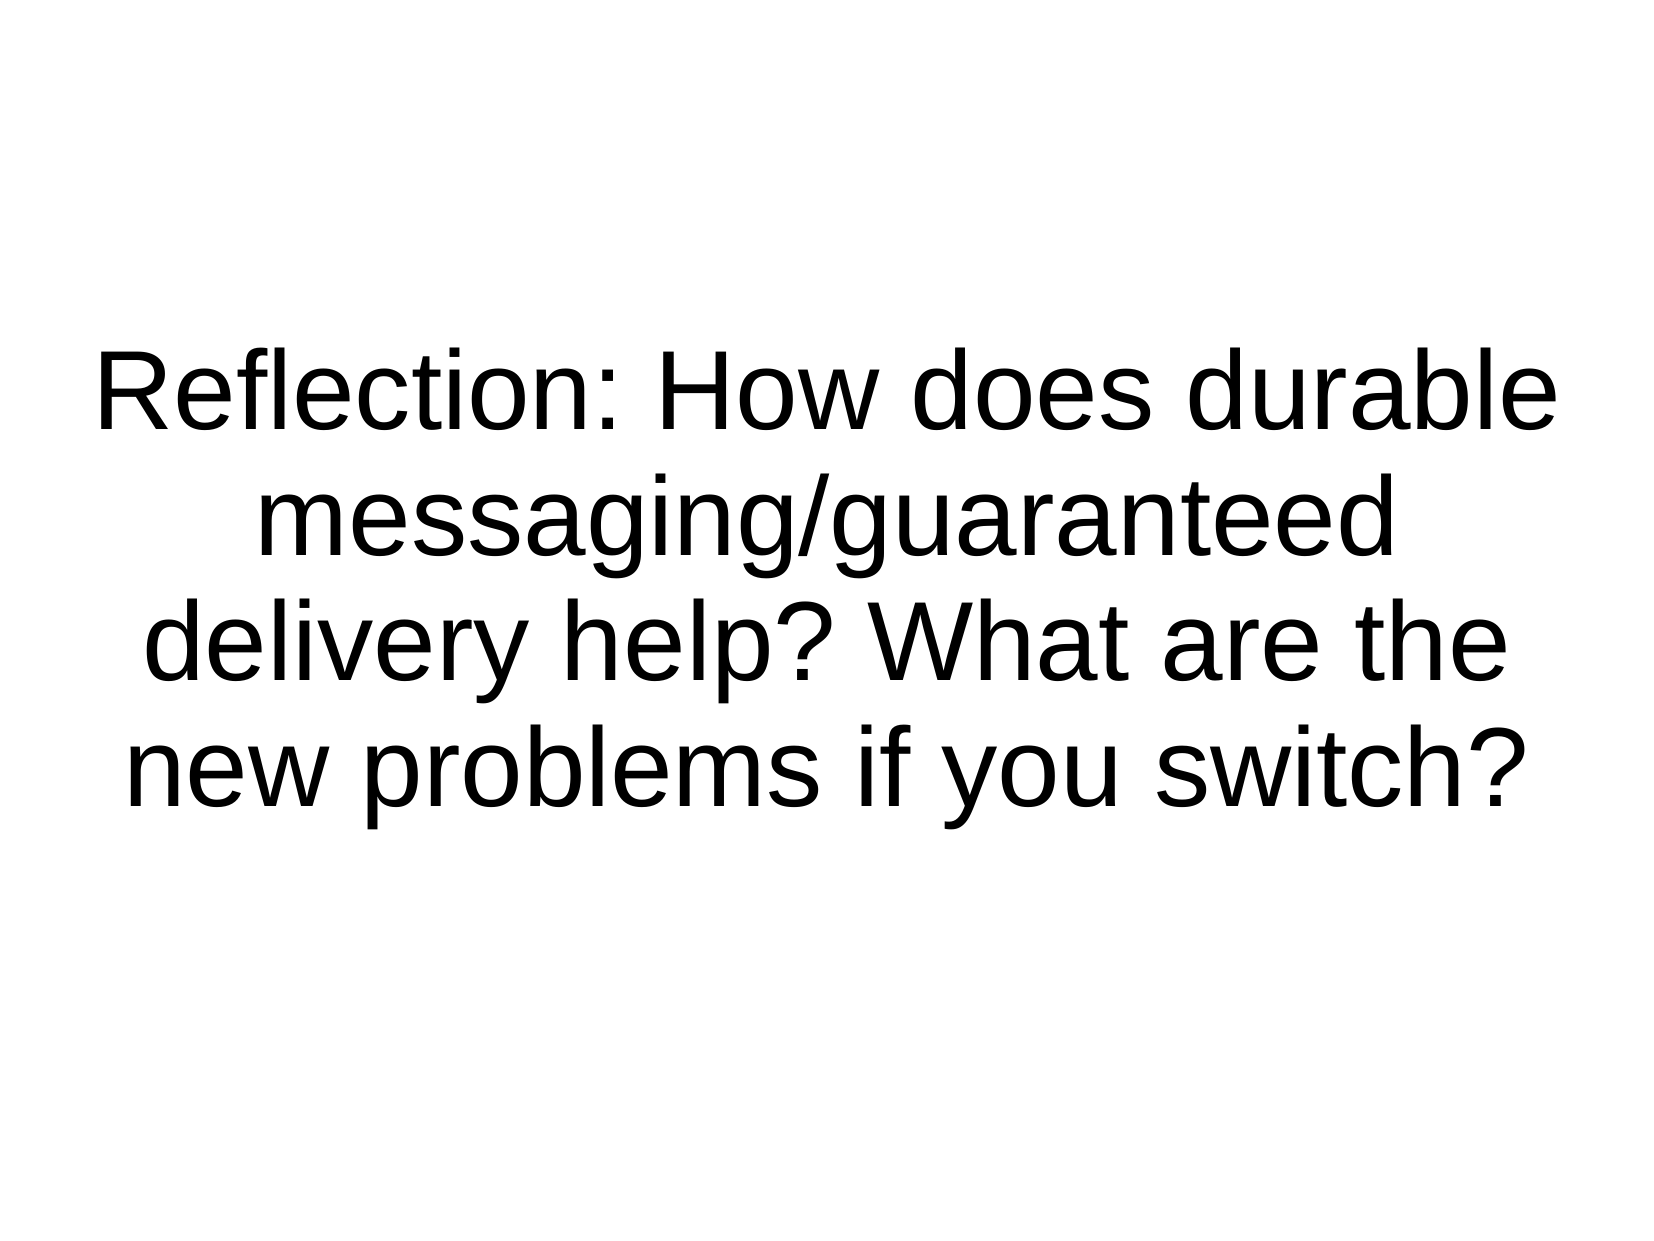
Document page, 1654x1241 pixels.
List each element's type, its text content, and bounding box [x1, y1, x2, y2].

subtitle Reflection: How does durable messaging/guaranteed delivery help? What are the new problems if you switch? [82, 49, 1571, 1109]
